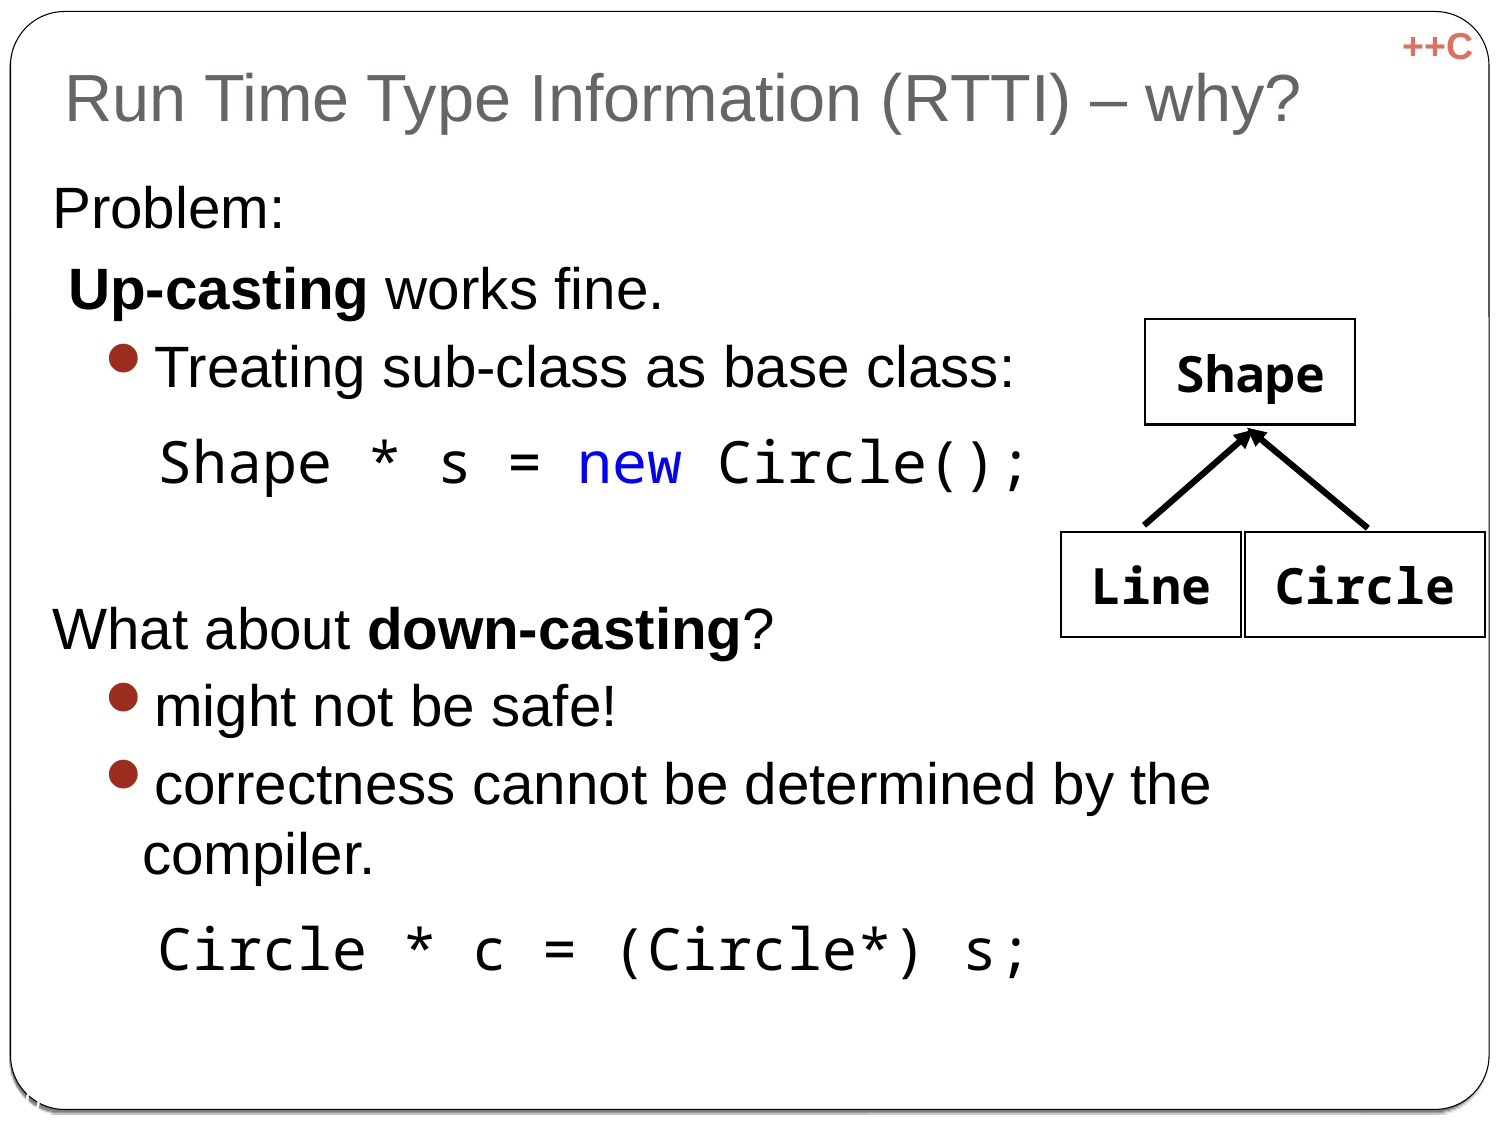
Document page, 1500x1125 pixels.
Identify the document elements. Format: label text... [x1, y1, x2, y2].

text_box Shape [1144, 319, 1355, 425]
text_box Circle [1245, 531, 1486, 638]
title Run Time Type Information (RTTI) – why? [50, 45, 1450, 150]
text_box Line [1061, 531, 1242, 638]
slide_number <number> [0, 1074, 50, 1125]
list Problem: Up-casting works fine. Treating sub-class as base class: Shape * s = new Circle(); What about down-casting? might not be safe! correctness cannot be determined by the compiler. Circle * c = (Circle*) s; [37, 162, 1463, 1088]
